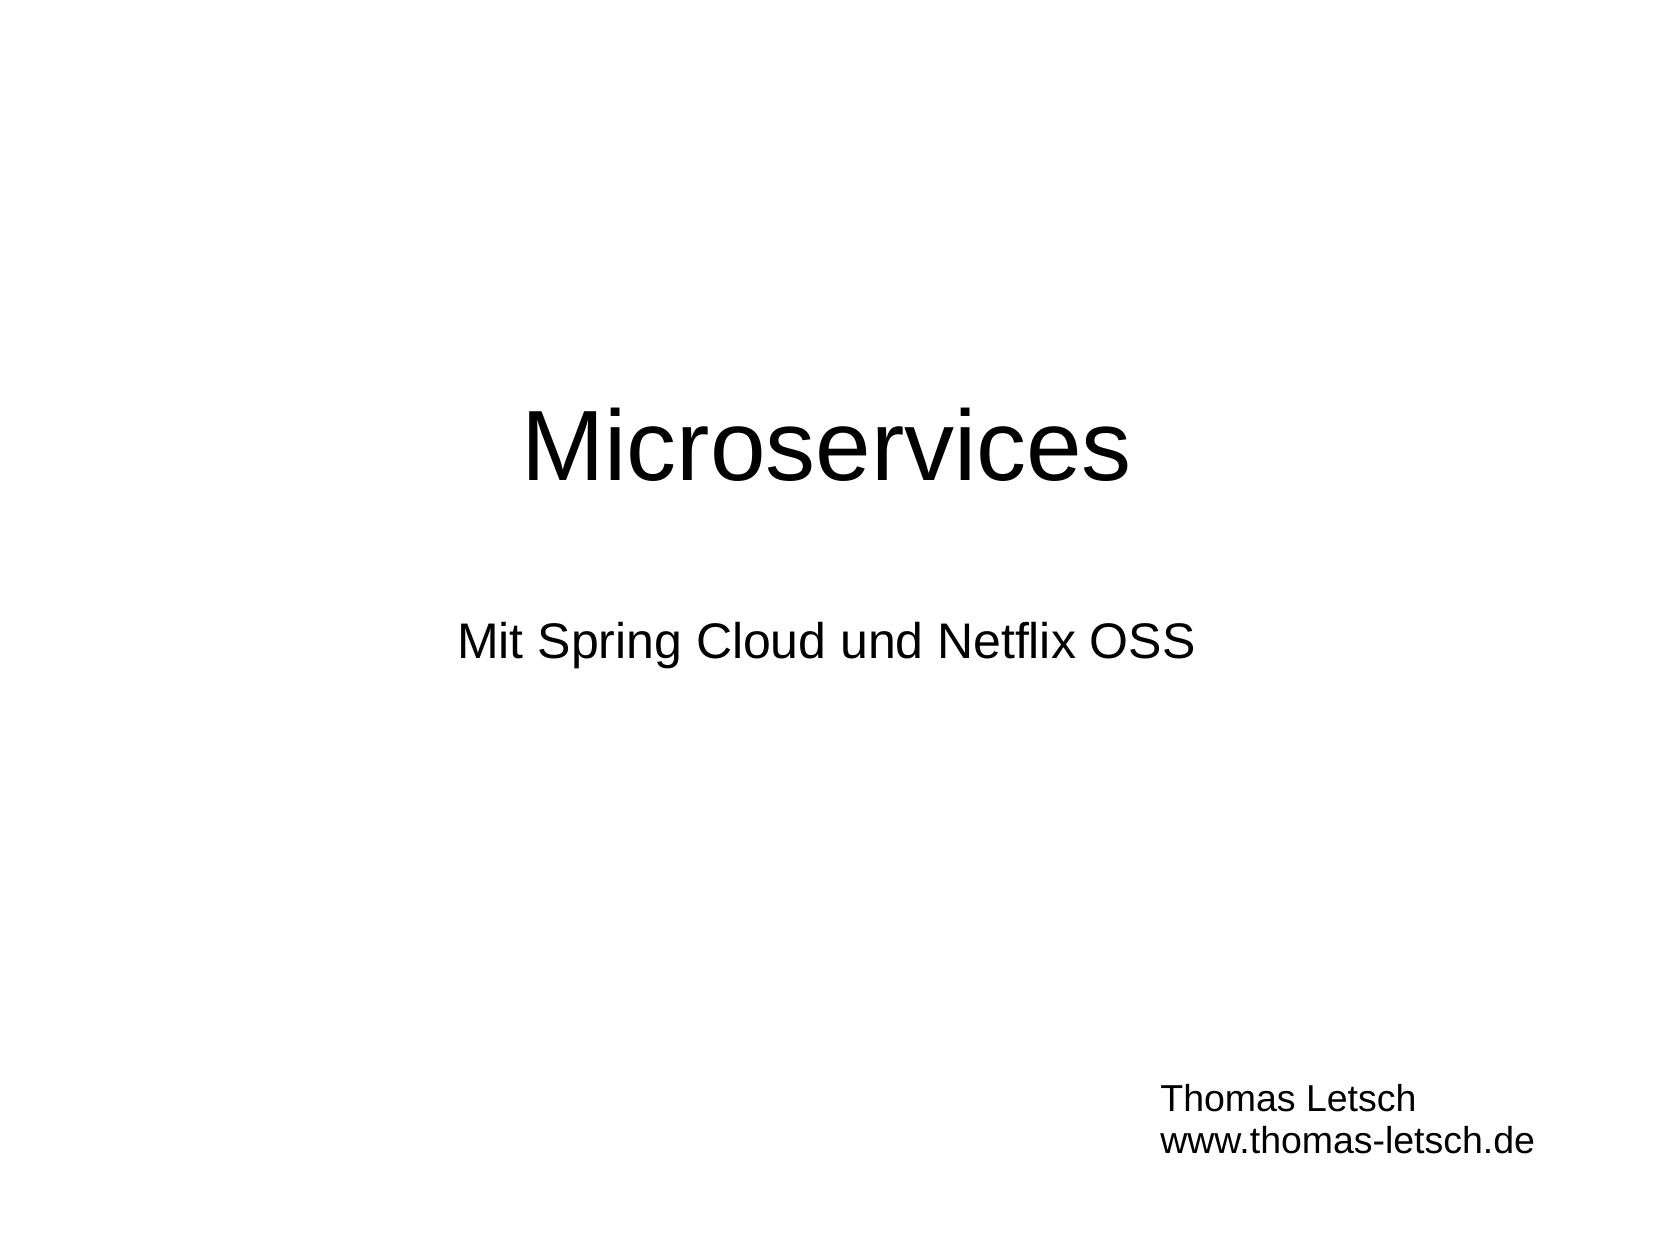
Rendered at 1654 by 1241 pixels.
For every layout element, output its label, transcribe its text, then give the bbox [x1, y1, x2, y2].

subtitle Microservices Mit Spring Cloud und Netflix OSS [82, 49, 1571, 1010]
text_box Thomas Letsch www.thomas-letsch.de [1145, 1070, 1548, 1170]
